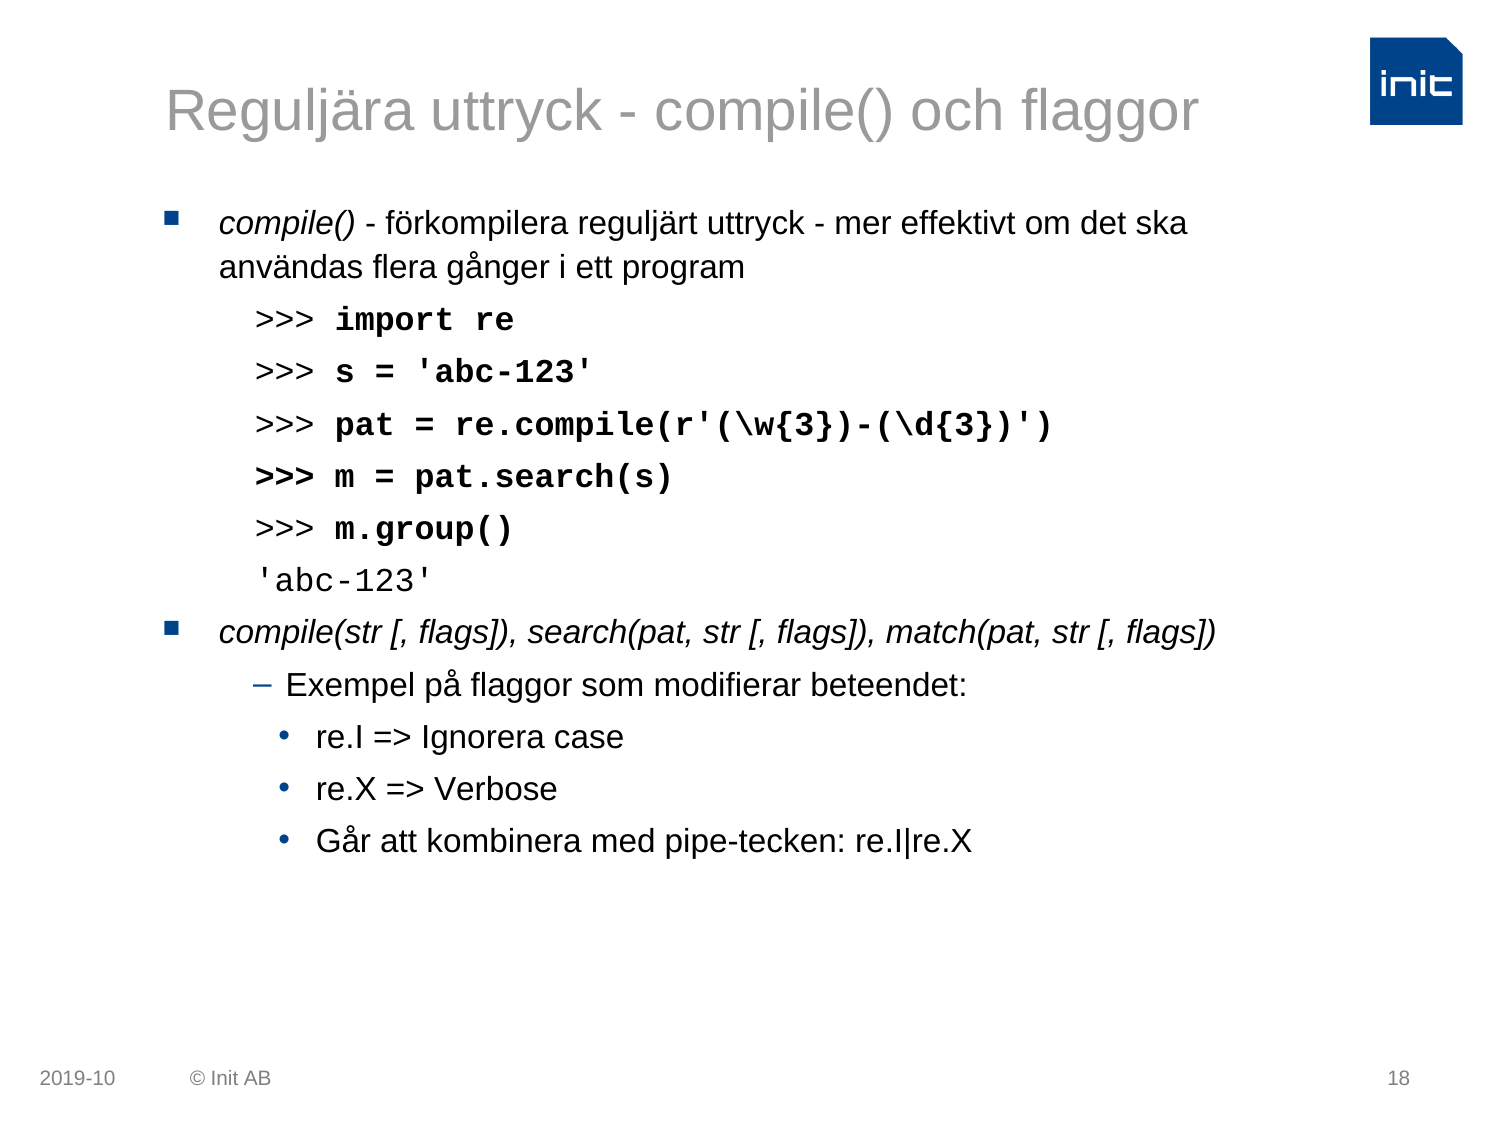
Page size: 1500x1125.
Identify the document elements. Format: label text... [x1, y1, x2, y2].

text_box <nummer> [1350, 1037, 1426, 1098]
text_box Reguljära uttryck - compile() och flaggor [150, 0, 1351, 151]
text_box © Init AB [174, 1037, 1326, 1098]
picture [1370, 37, 1463, 125]
text_box compile() - förkompilera reguljärt uttryck - mer effektivt om det ska användas flera gånger i ett program >>> import re >>> s = 'abc-123' >>> pat = re.compile(r'(\w{3})-(\d{3})') >>> m = pat.search(s) >>> m.group() 'abc-123' compile(str [, flags]), search(pat, str [, flags]), match(pat, str [, flags]) Exempel på flaggor som modifierar beteendet: re.I => Ignorera case re.X => Verbose Går att kombinera med pipe-tecken: re.I|re.X [150, 189, 1351, 963]
text_box 2019-10 [24, 1037, 151, 1098]
